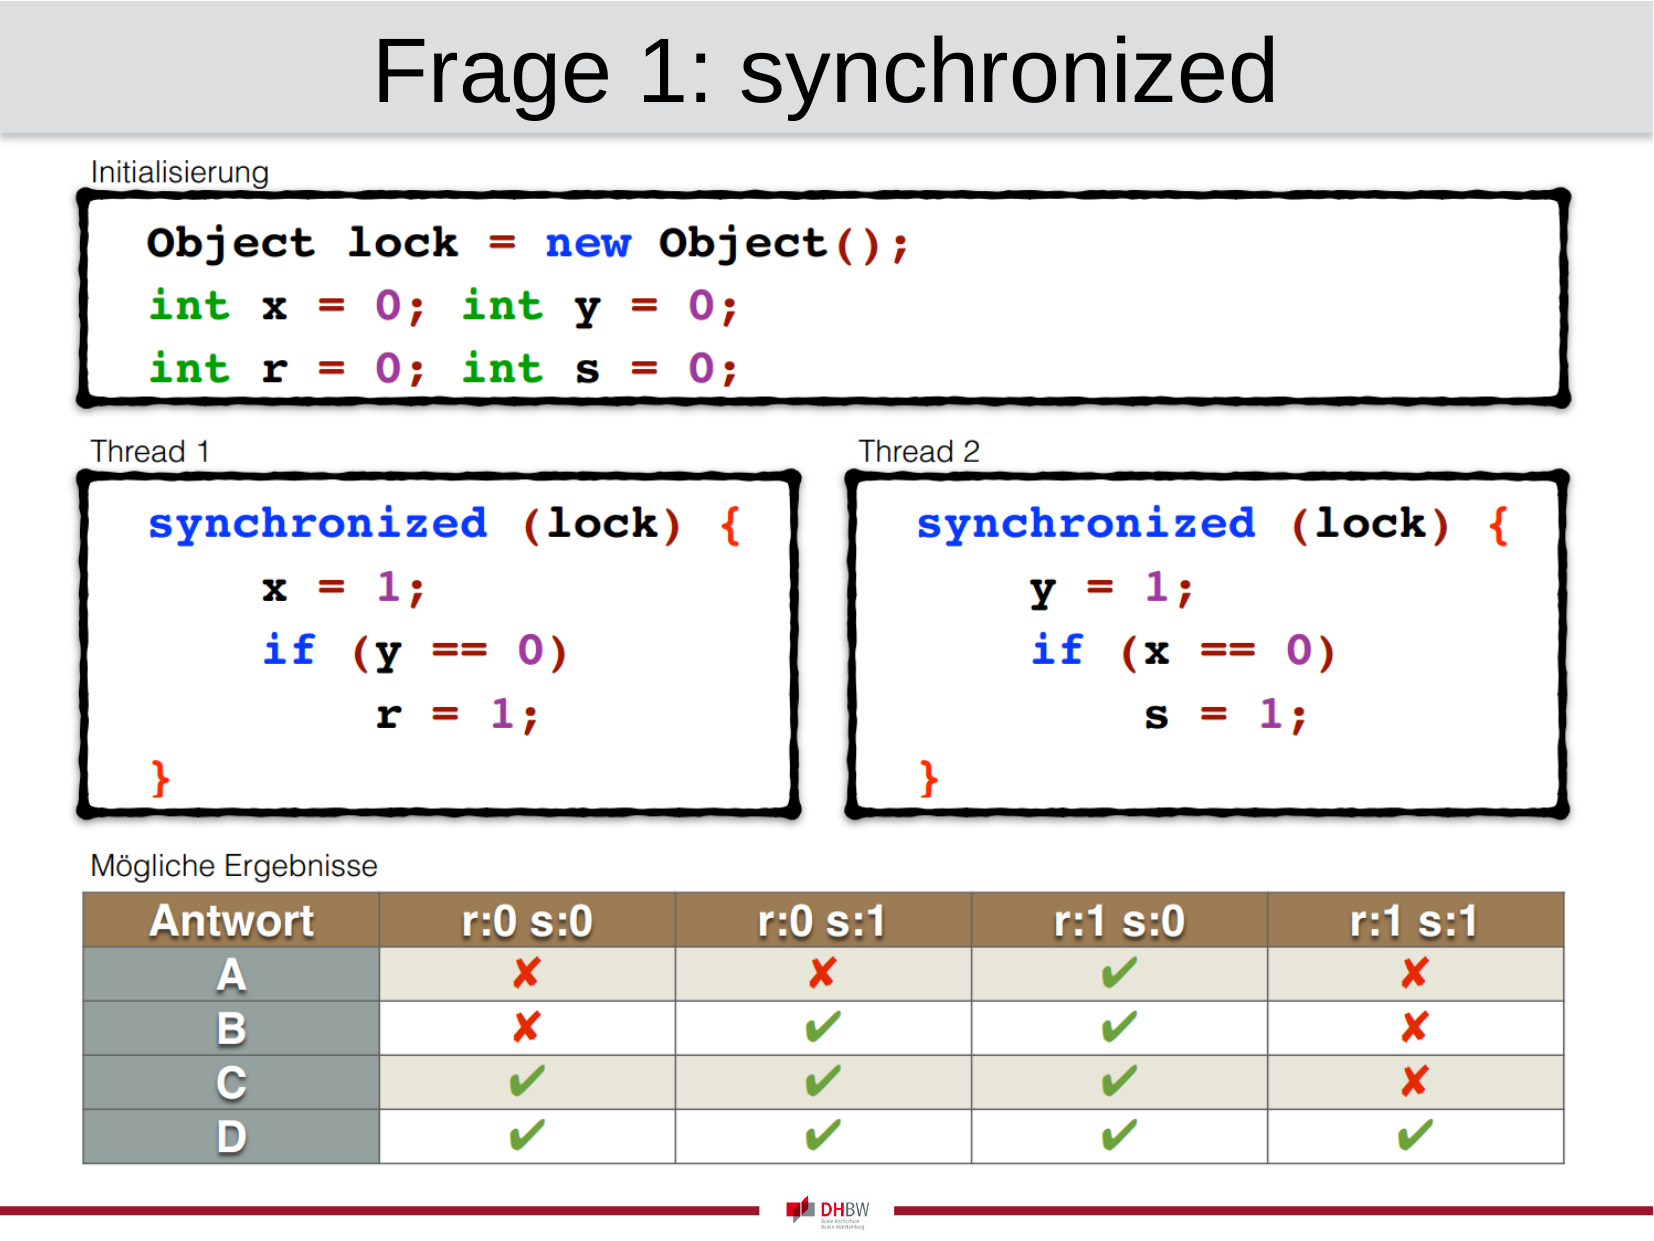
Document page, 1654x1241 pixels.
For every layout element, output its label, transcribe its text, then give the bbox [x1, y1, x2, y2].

picture [0, 130, 1654, 1237]
text_box Frage 1: synchronized [0, 11, 1654, 130]
picture [0, 1, 1654, 11]
